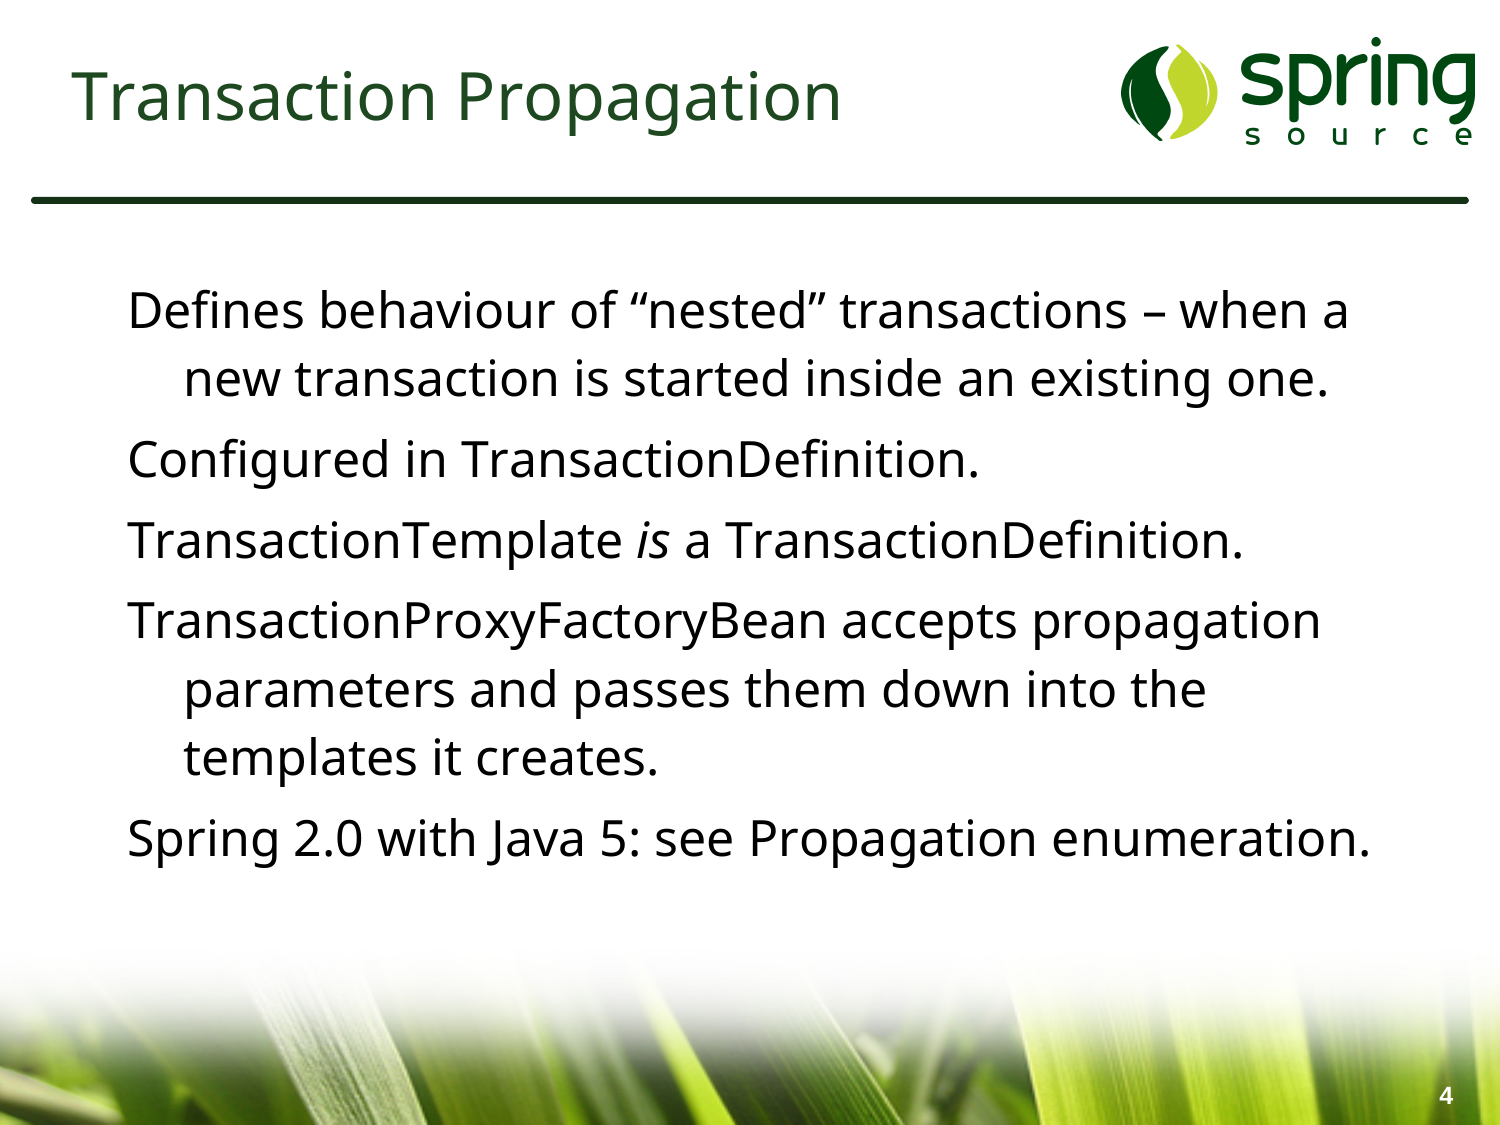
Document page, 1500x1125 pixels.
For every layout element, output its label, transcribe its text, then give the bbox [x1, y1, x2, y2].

title Transaction Propagation [56, 13, 1089, 176]
picture [1121, 37, 1475, 145]
list Defines behaviour of “nested” transactions – when a new transaction is started inside an existing one. Configured in TransactionDefinition. TransactionTemplate is a TransactionDefinition. TransactionProxyFactoryBean accepts propagation parameters and passes them down into the templates it creates. Spring 2.0 with Java 5: see Propagation enumeration. [112, 267, 1388, 1001]
picture [0, 944, 1500, 1125]
